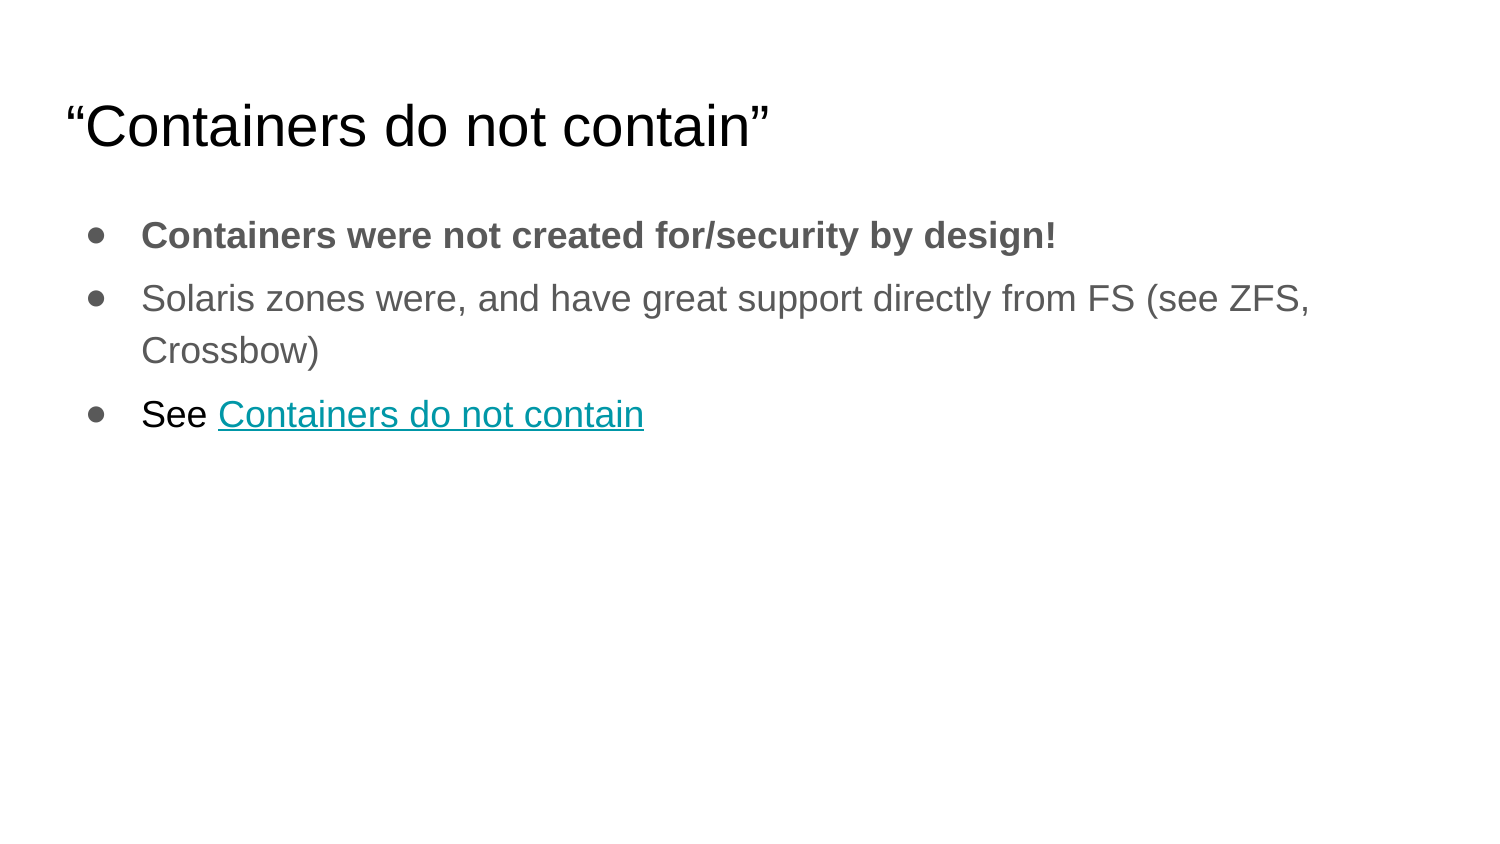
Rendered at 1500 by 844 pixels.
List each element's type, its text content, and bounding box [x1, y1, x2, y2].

title “Containers do not contain” [51, 72, 1449, 167]
list Containers were not created for/security by design! Solaris zones were, and have great support directly from FS (see ZFS, Crossbow) See Containers do not contain [51, 189, 1449, 750]
